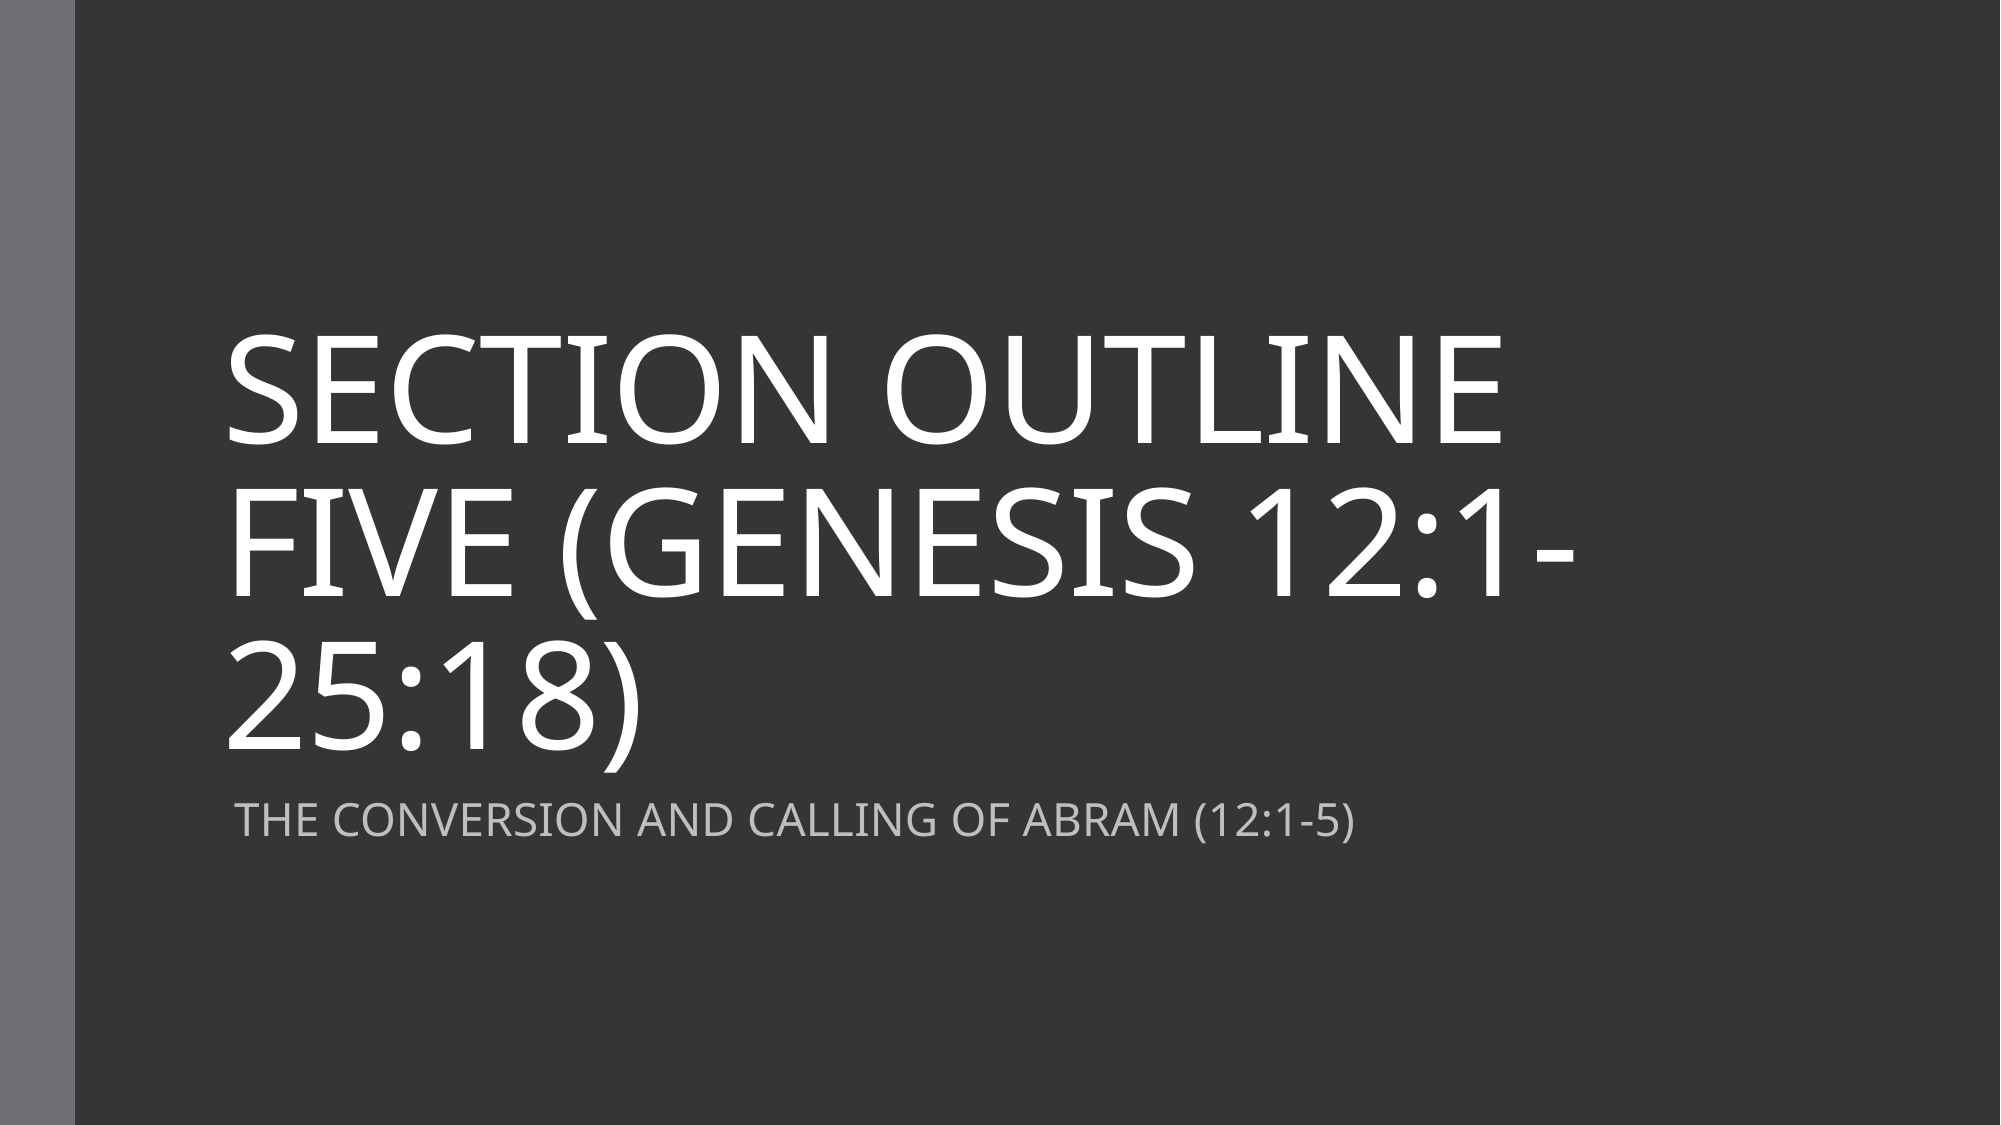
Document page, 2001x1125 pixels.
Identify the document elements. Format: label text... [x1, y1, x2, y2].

subtitle THE CONVERSION AND CALLING OF ABRAM (12:1-5) [206, 787, 1752, 1066]
title SECTION OUTLINE FIVE (GENESIS 12:1-25:18) [206, 124, 1752, 787]
